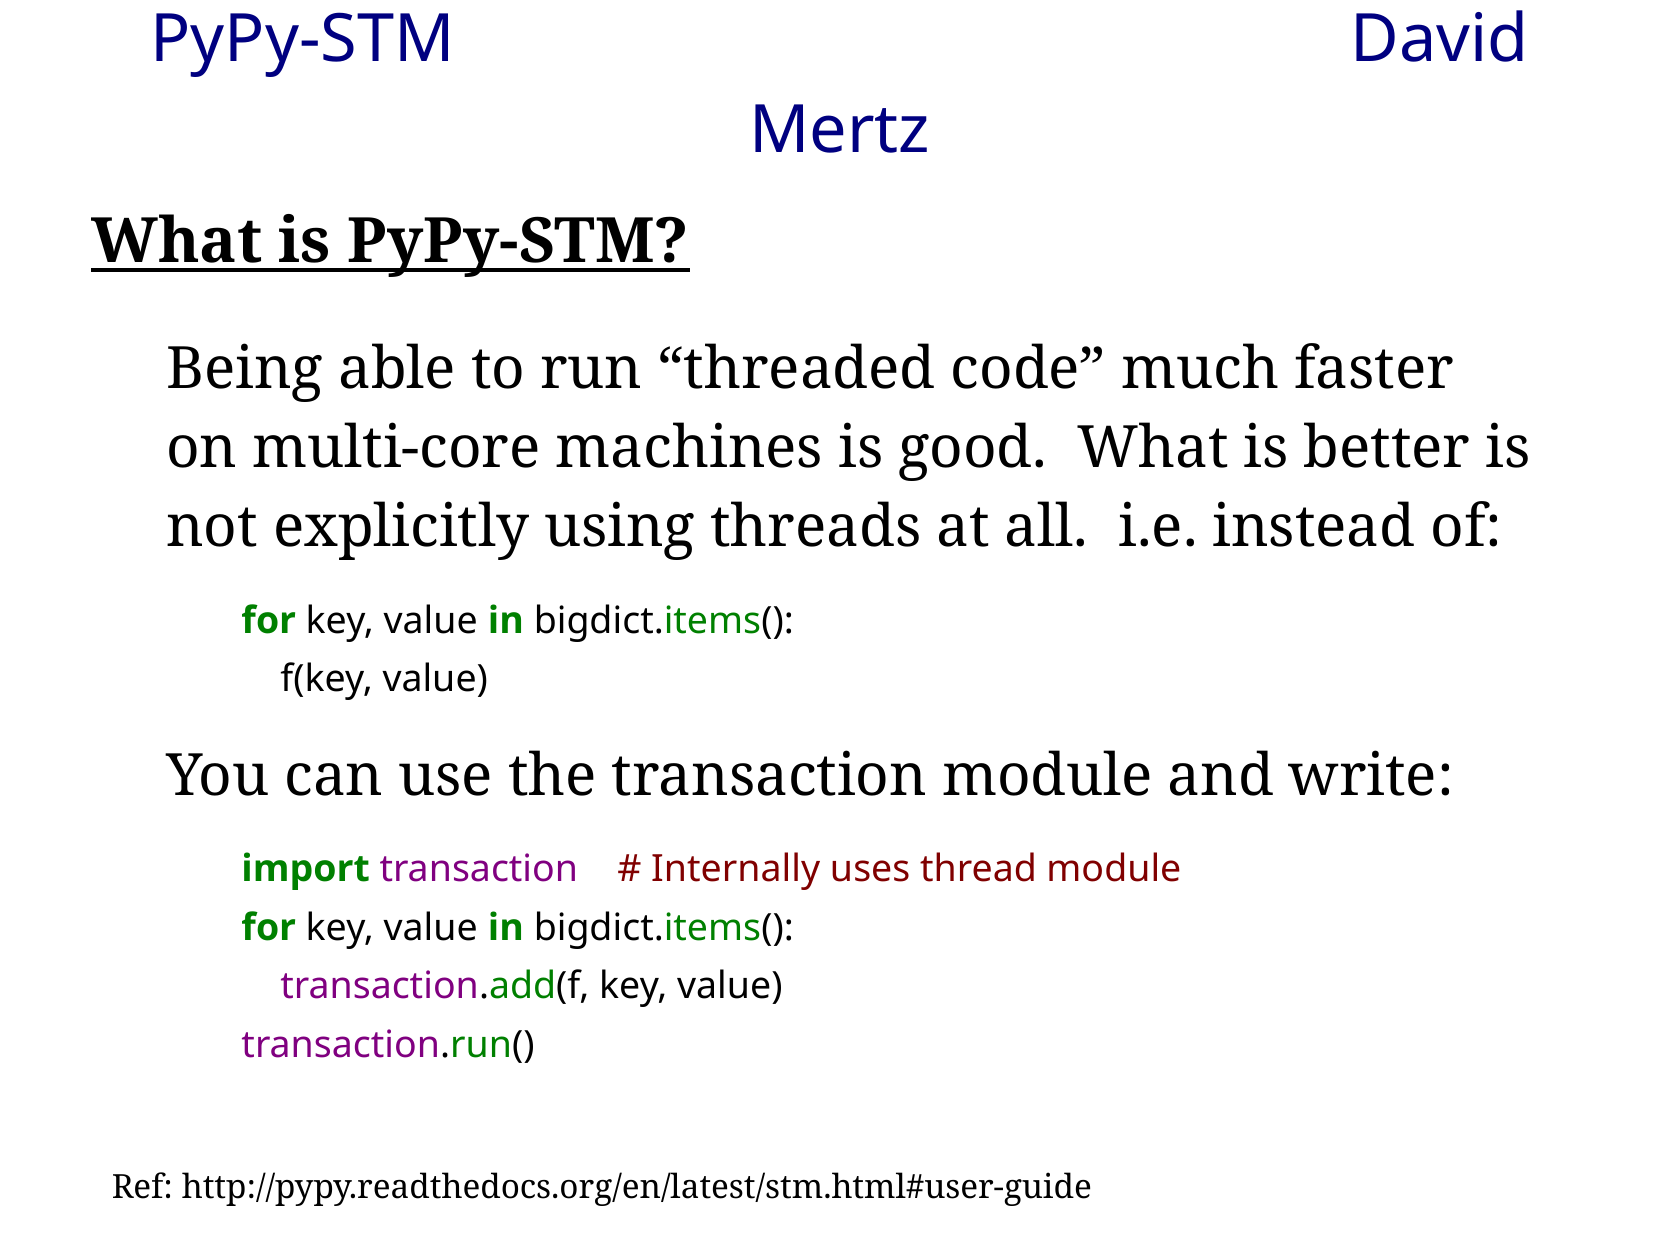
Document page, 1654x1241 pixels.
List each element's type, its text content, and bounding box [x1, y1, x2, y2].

text_box Ref: http://pypy.readthedocs.org/en/latest/stm.html#user-guide [36, 1162, 1621, 1214]
picture [91, 996, 1539, 1156]
title PyPy-STM David Mertz [70, 40, 1609, 122]
list What is PyPy-STM? Being able to run “threaded code” much faster on multi-core machines is good. What is better is not explicitly using threads at all. i.e. instead of: for key, value in bigdict.items(): f(key, value) You can use the transaction module and write: import transaction # Internally uses thread module for key, value in bigdict.items(): transaction.add(f, key, value) transaction.run() [91, 195, 1539, 996]
